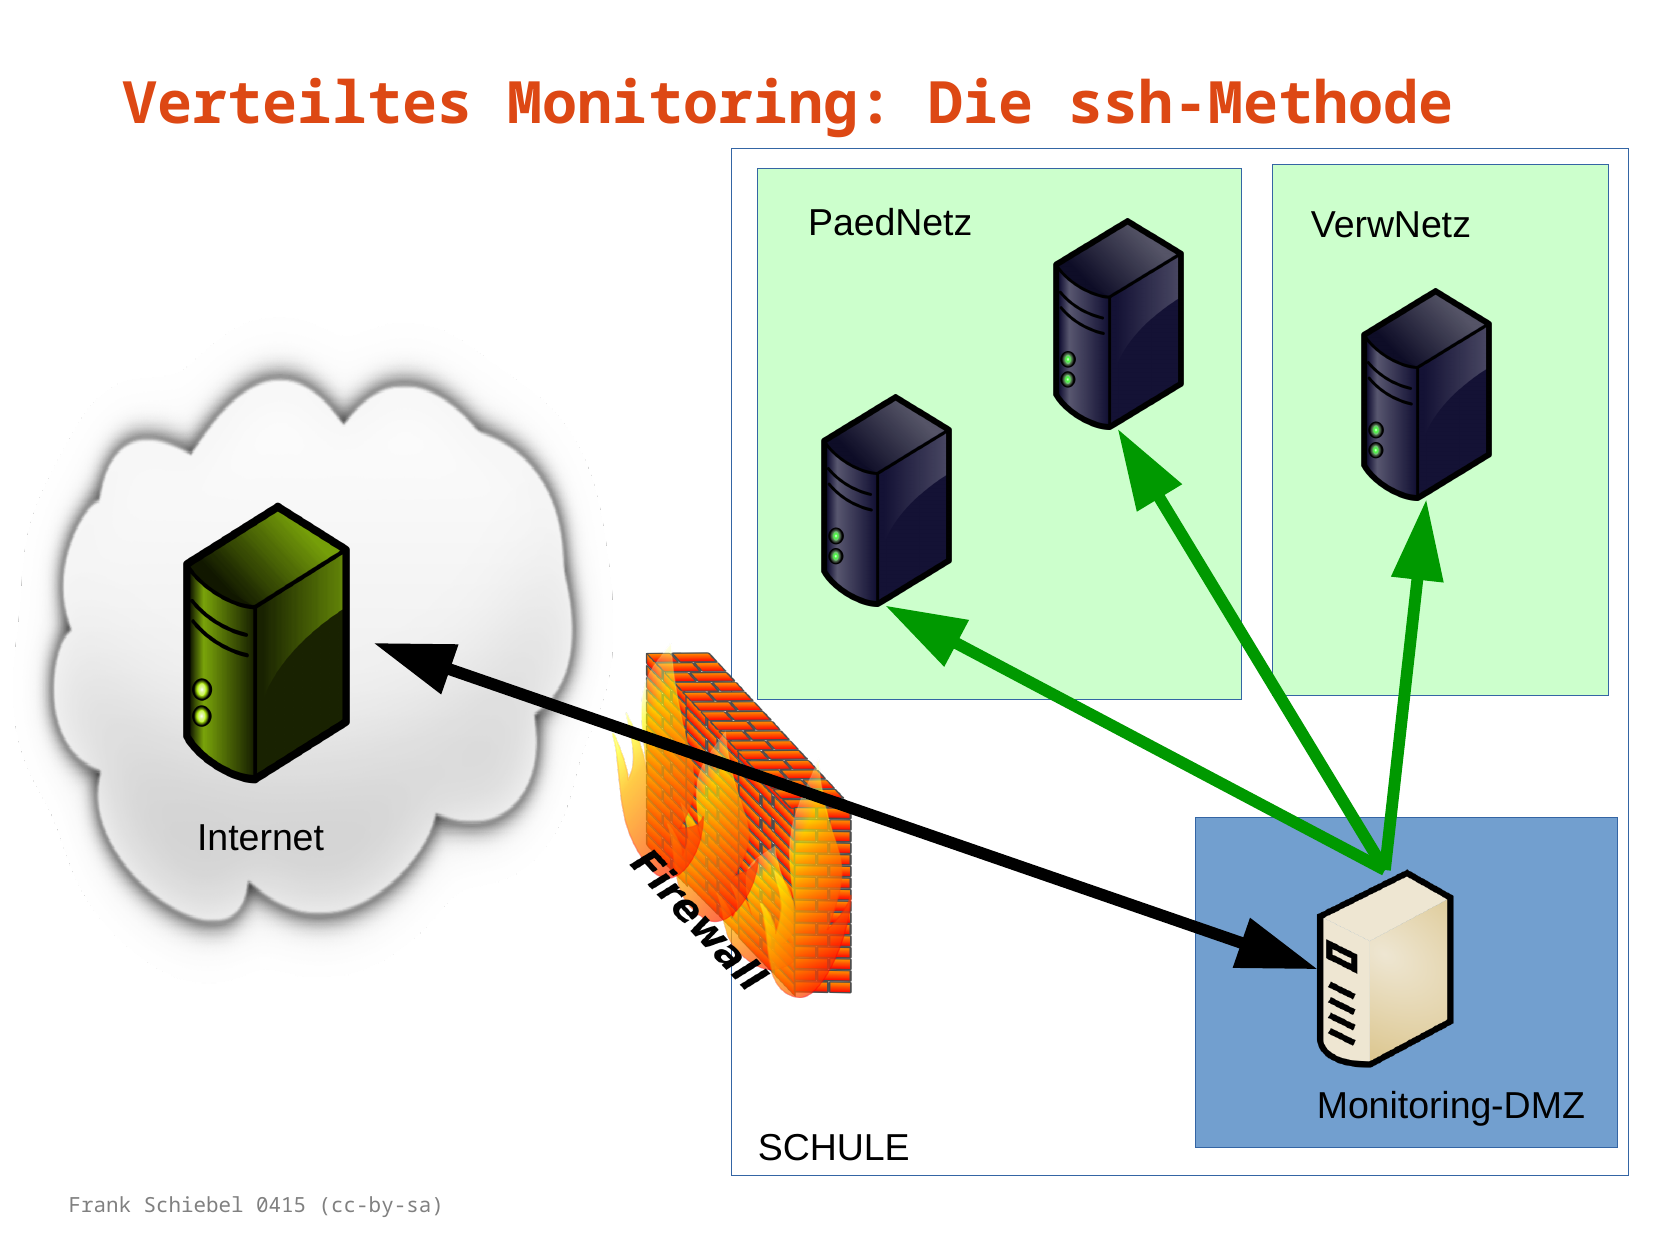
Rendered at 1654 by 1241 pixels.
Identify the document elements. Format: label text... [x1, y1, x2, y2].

text_box [757, 168, 1242, 700]
text_box Verteiltes Monitoring: Die ssh-Methode [108, 54, 1635, 129]
picture [1316, 869, 1454, 1068]
text_box [1361, 817, 1384, 850]
text_box SCHULE [743, 1119, 925, 1176]
text_box Internet [182, 808, 339, 866]
text_box Monitoring-DMZ [1302, 1077, 1600, 1134]
text_box [1195, 817, 1368, 967]
text_box [1195, 817, 1618, 1148]
picture [13, 317, 853, 998]
picture [1361, 288, 1492, 501]
picture [821, 394, 952, 607]
text_box [1272, 164, 1609, 696]
text_box PaedNetz [793, 194, 988, 252]
text_box VerwNetz [1296, 196, 1486, 254]
picture [1053, 218, 1184, 430]
text_box [1300, 817, 1367, 853]
